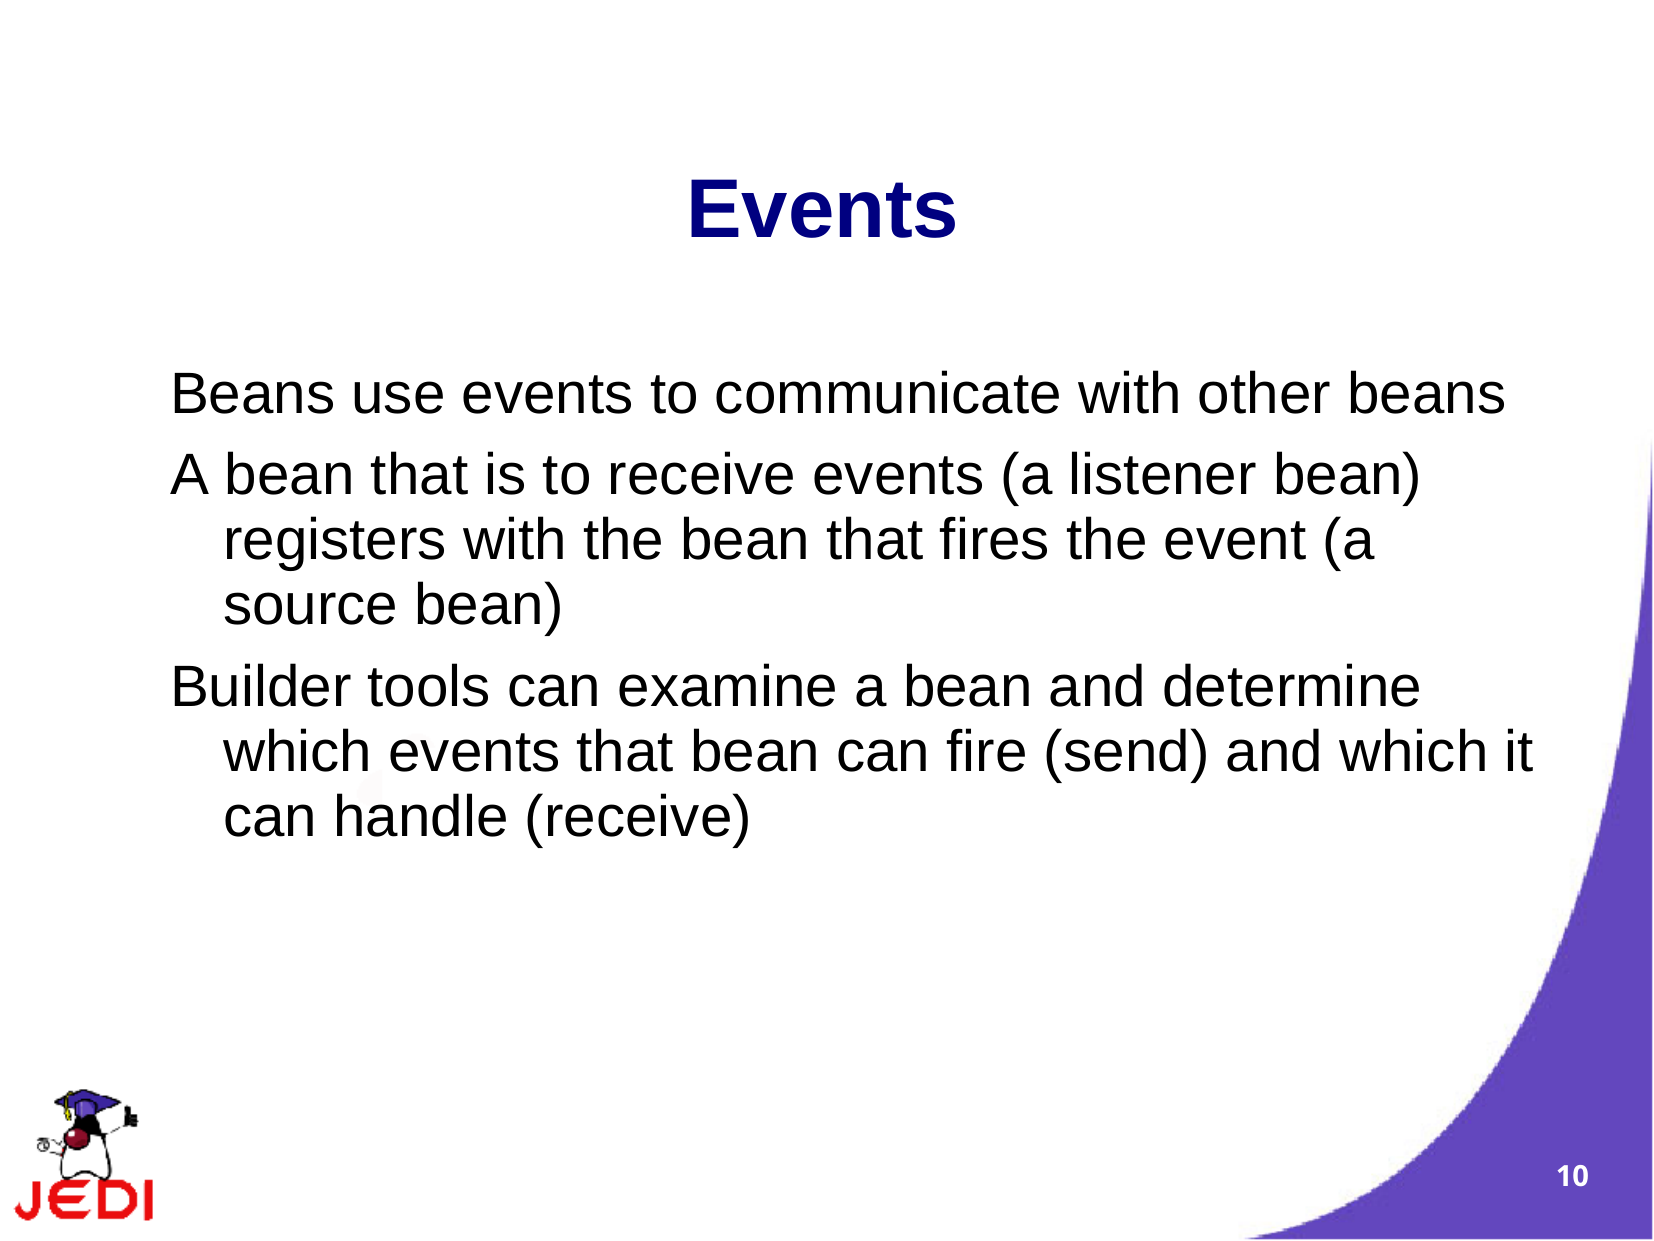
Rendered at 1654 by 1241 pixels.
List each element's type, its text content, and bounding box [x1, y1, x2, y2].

picture [0, 0, 1654, 1241]
list Beans use events to communicate with other beans A bean that is to receive events (a listener bean) registers with the bean that fires the event (a source bean) Builder tools can examine a bean and determine which events that bean can fire (send) and which it can handle (receive) [152, 360, 1565, 1142]
title Events [116, 105, 1529, 313]
